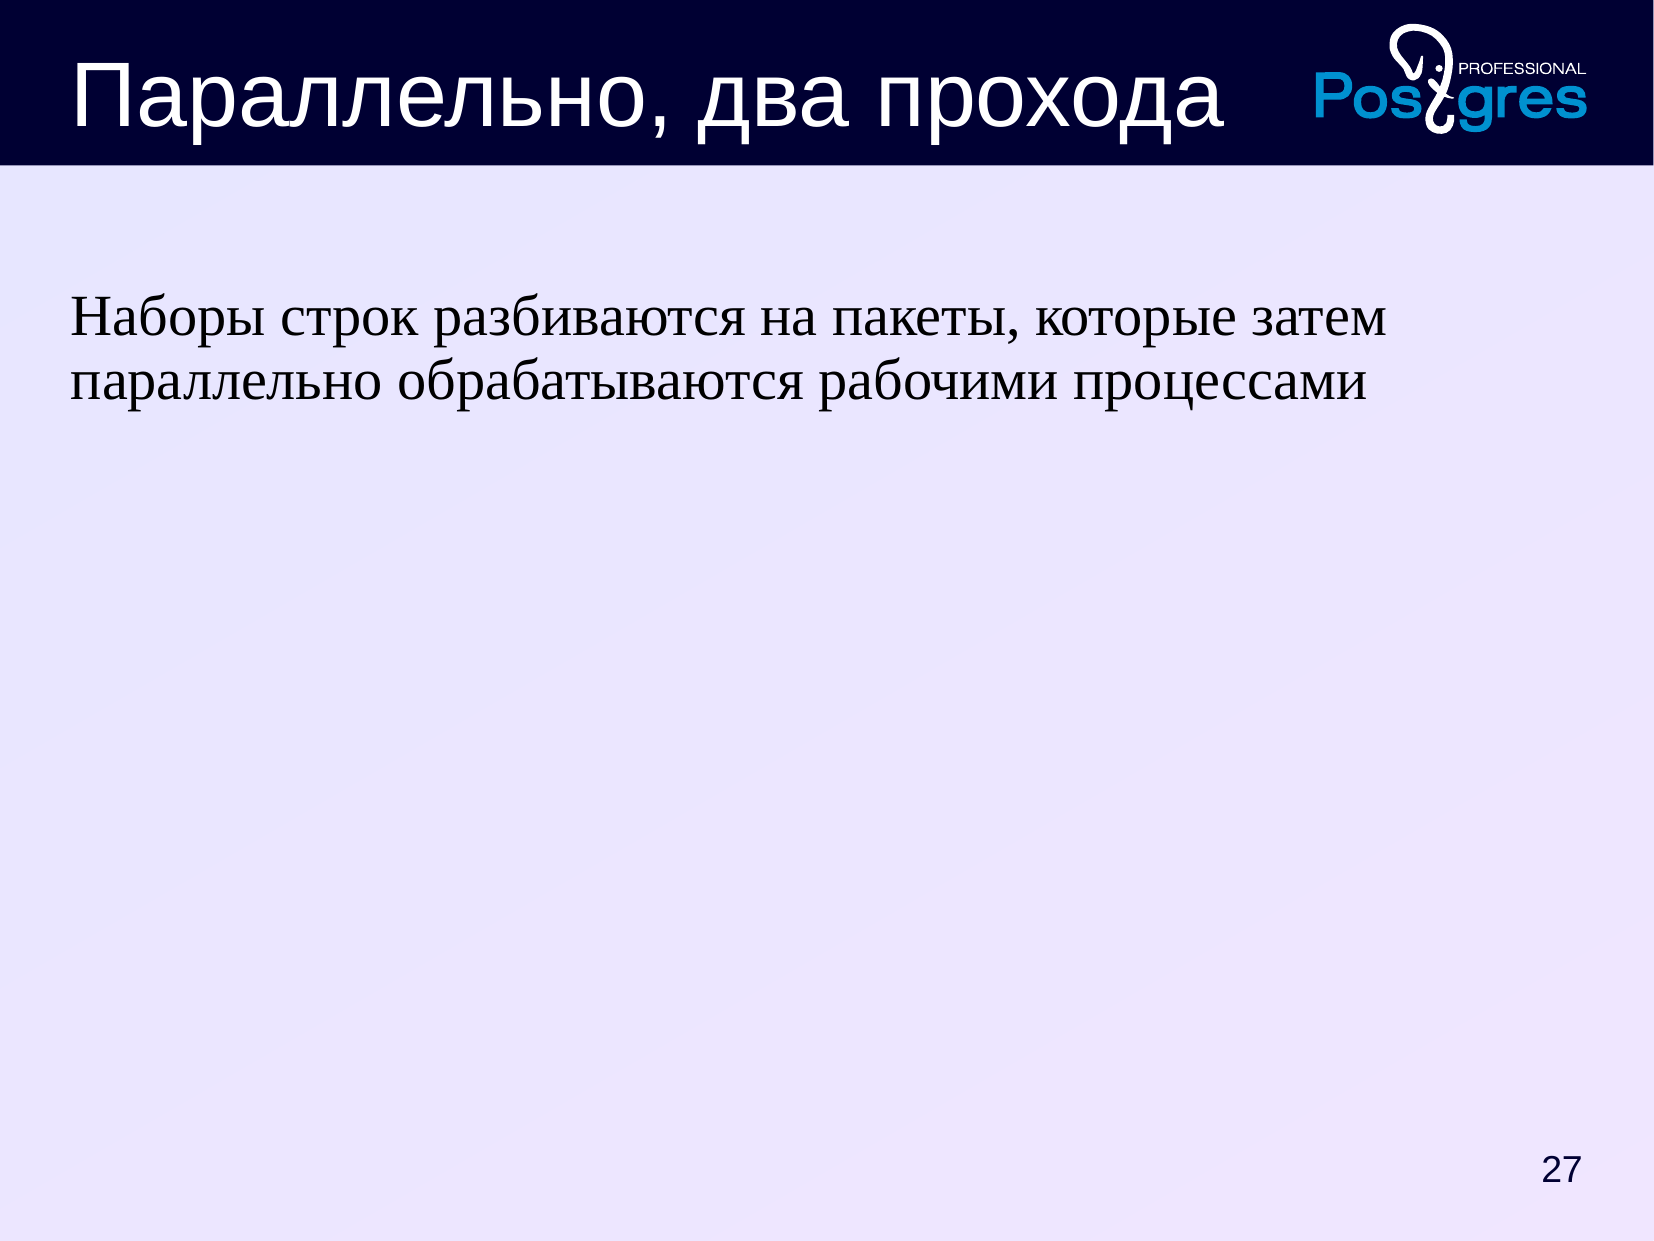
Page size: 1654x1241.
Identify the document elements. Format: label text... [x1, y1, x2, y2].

list Наборы строк разбиваются на пакеты, которые затем параллельно обрабатываются рабочими процессами [70, 283, 1559, 1003]
title Параллельно, два прохода [70, 43, 1291, 249]
